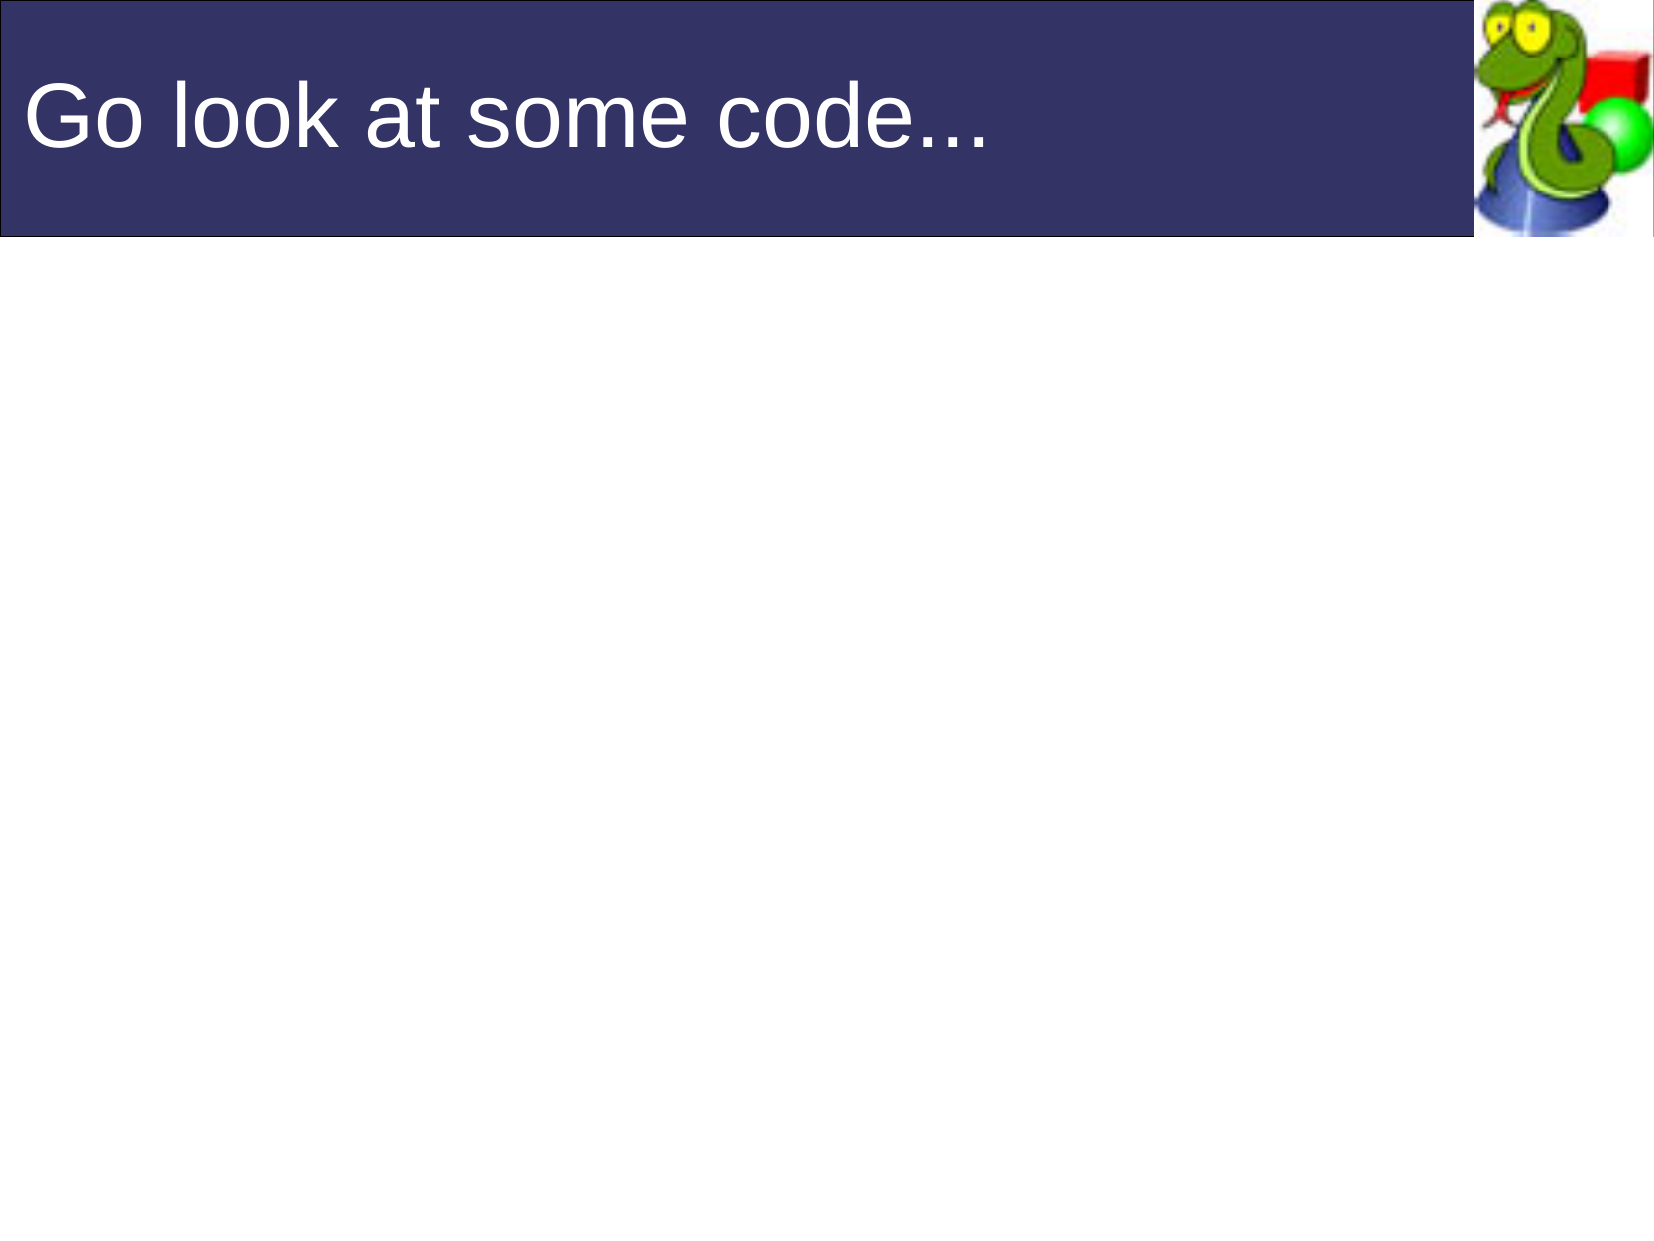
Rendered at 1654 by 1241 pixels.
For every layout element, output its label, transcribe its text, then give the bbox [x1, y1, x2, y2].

picture [1474, 0, 1654, 237]
title Go look at some code... [23, 19, 1477, 212]
